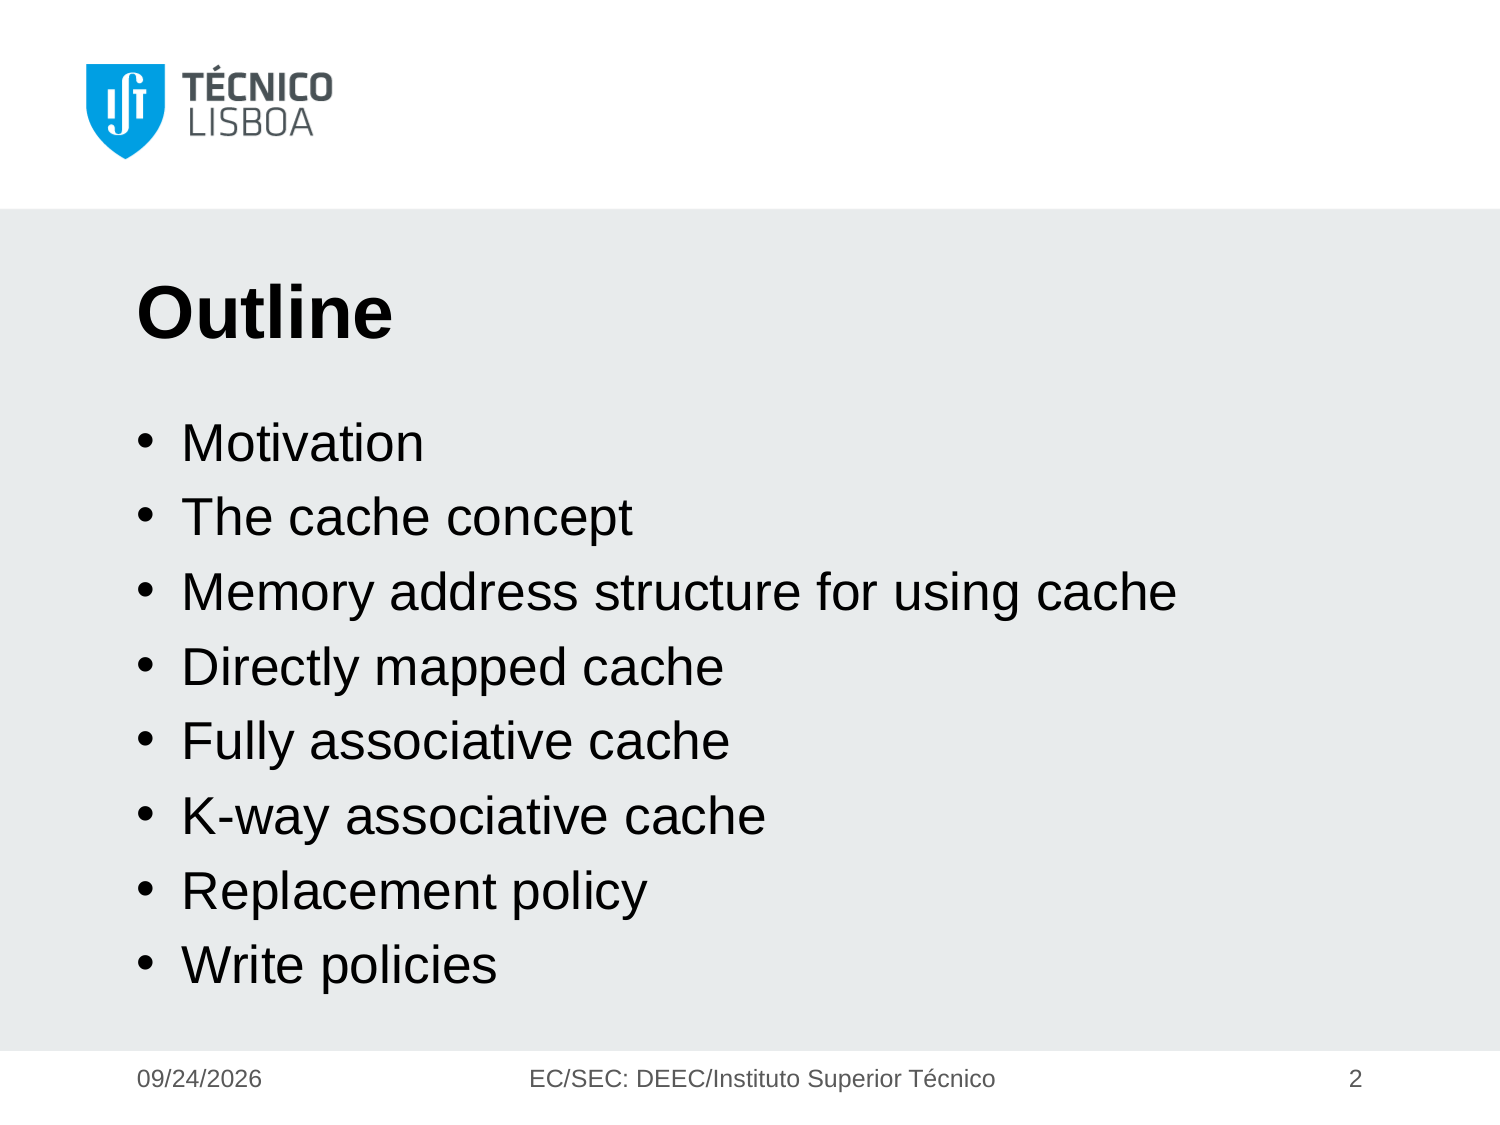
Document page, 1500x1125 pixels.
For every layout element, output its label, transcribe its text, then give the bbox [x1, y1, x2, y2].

list Motivation The cache concept Memory address structure for using cache Directly mapped cache Fully associative cache K-way associative cache Replacement policy Write policies [121, 400, 1378, 1005]
title Outline [121, 237, 1378, 381]
slide_number <number> [1077, 1052, 1378, 1103]
footer EC/SEC: DEEC/Instituto Superior Técnico [512, 1052, 1021, 1103]
slide_number 12/17/2020 [121, 1052, 425, 1103]
picture [0, 0, 1500, 1125]
